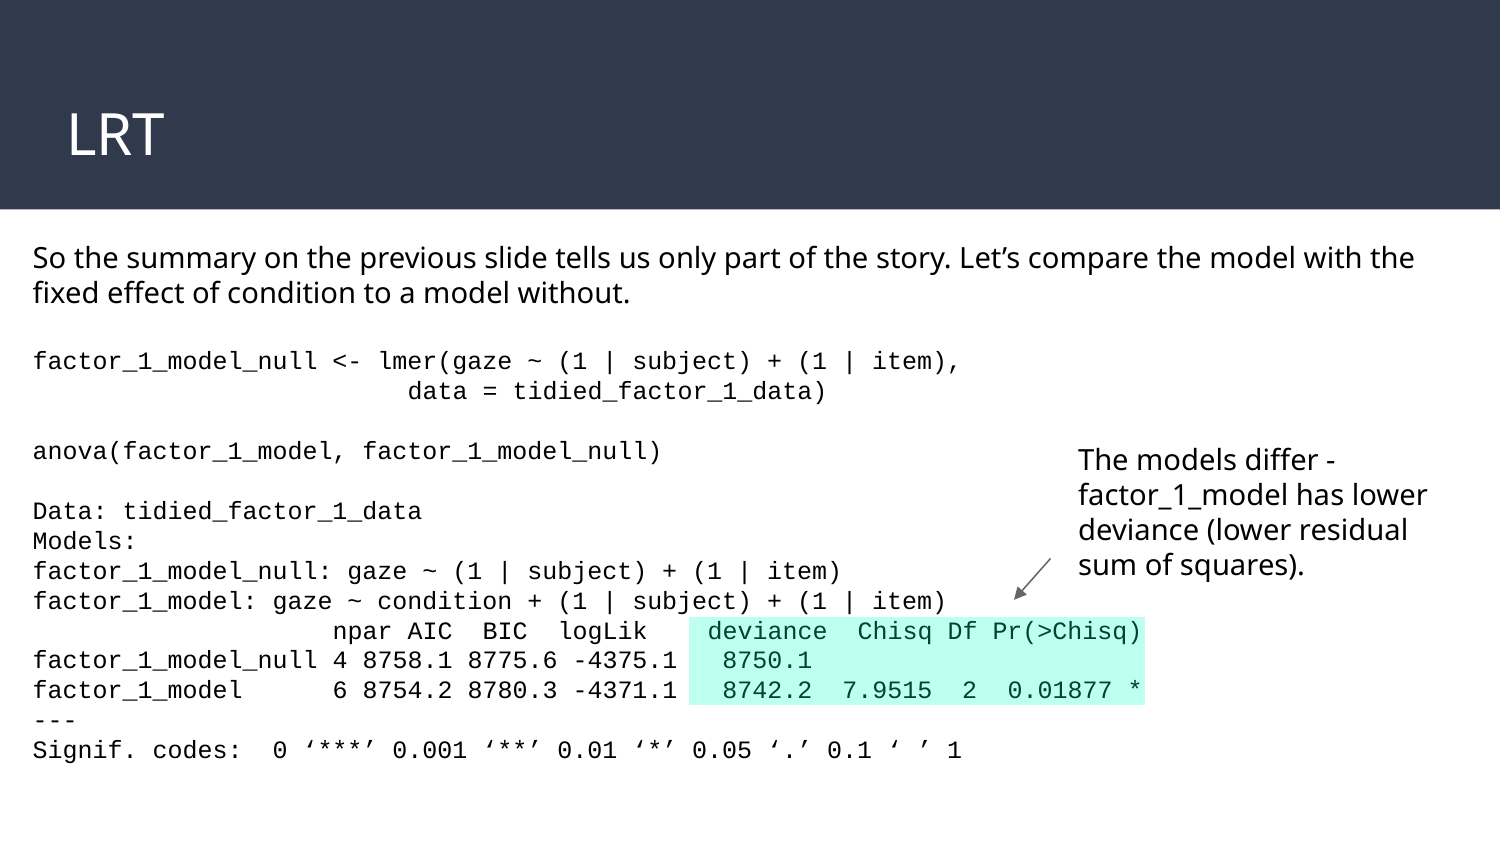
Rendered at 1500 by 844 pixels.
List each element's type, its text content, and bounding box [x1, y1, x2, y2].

title LRT [51, 82, 1449, 185]
text_box So the summary on the previous slide tells us only part of the story. Let’s compare the model with the fixed effect of condition to a model without. factor_1_model_null <- lmer(gaze ~ (1 | subject) + (1 | item), data = tidied_factor_1_data) anova(factor_1_model, factor_1_model_null) Data: tidied_factor_1_data Models: factor_1_model_null: gaze ~ (1 | subject) + (1 | item) factor_1_model: gaze ~ condition + (1 | subject) + (1 | item) npar AIC BIC logLik deviance Chisq Df Pr(>Chisq) factor_1_model_null 4 8758.1 8775.6 -4375.1 8750.1 factor_1_model 6 8754.2 8780.3 -4371.1 8742.2 7.9515 2 0.01877 * --- Signif. codes: 0 ‘***’ 0.001 ‘**’ 0.01 ‘*’ 0.05 ‘.’ 0.1 ‘ ’ 1 [17, 224, 1472, 821]
text_box [688, 615, 1146, 707]
text_box The models differ - factor_1_model has lower deviance (lower residual sum of squares). [1063, 426, 1459, 586]
